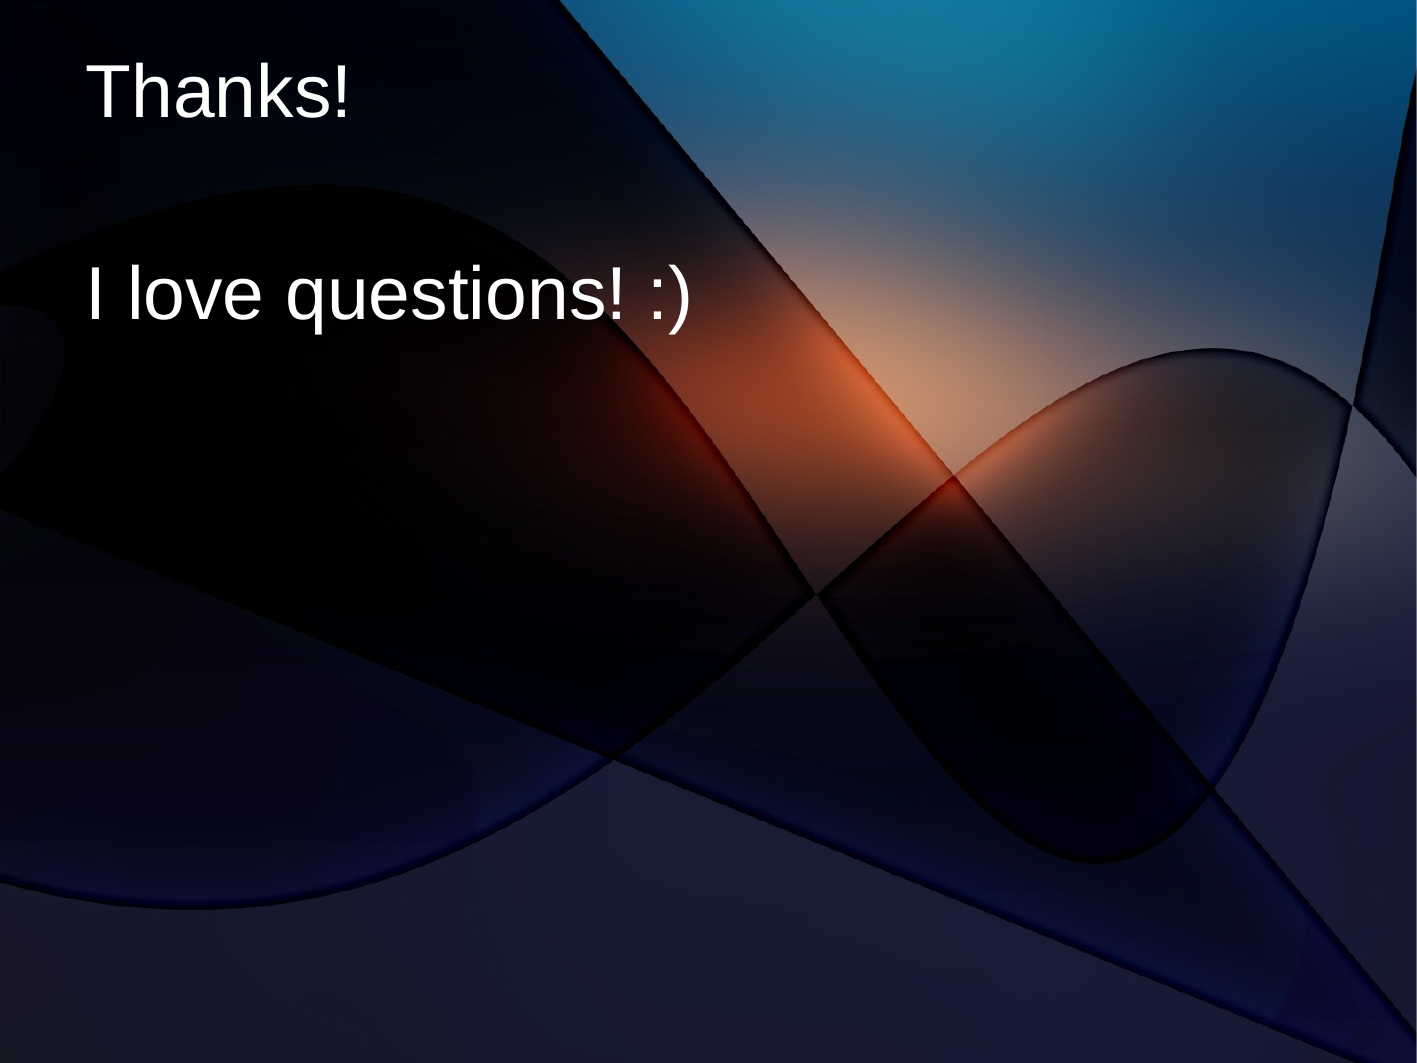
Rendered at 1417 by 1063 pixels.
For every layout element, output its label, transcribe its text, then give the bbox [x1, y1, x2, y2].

subtitle I love questions! :) [70, 244, 1346, 925]
picture [0, 0, 1417, 1063]
title Thanks! [70, 42, 1346, 213]
picture [1093, 34, 1099, 42]
